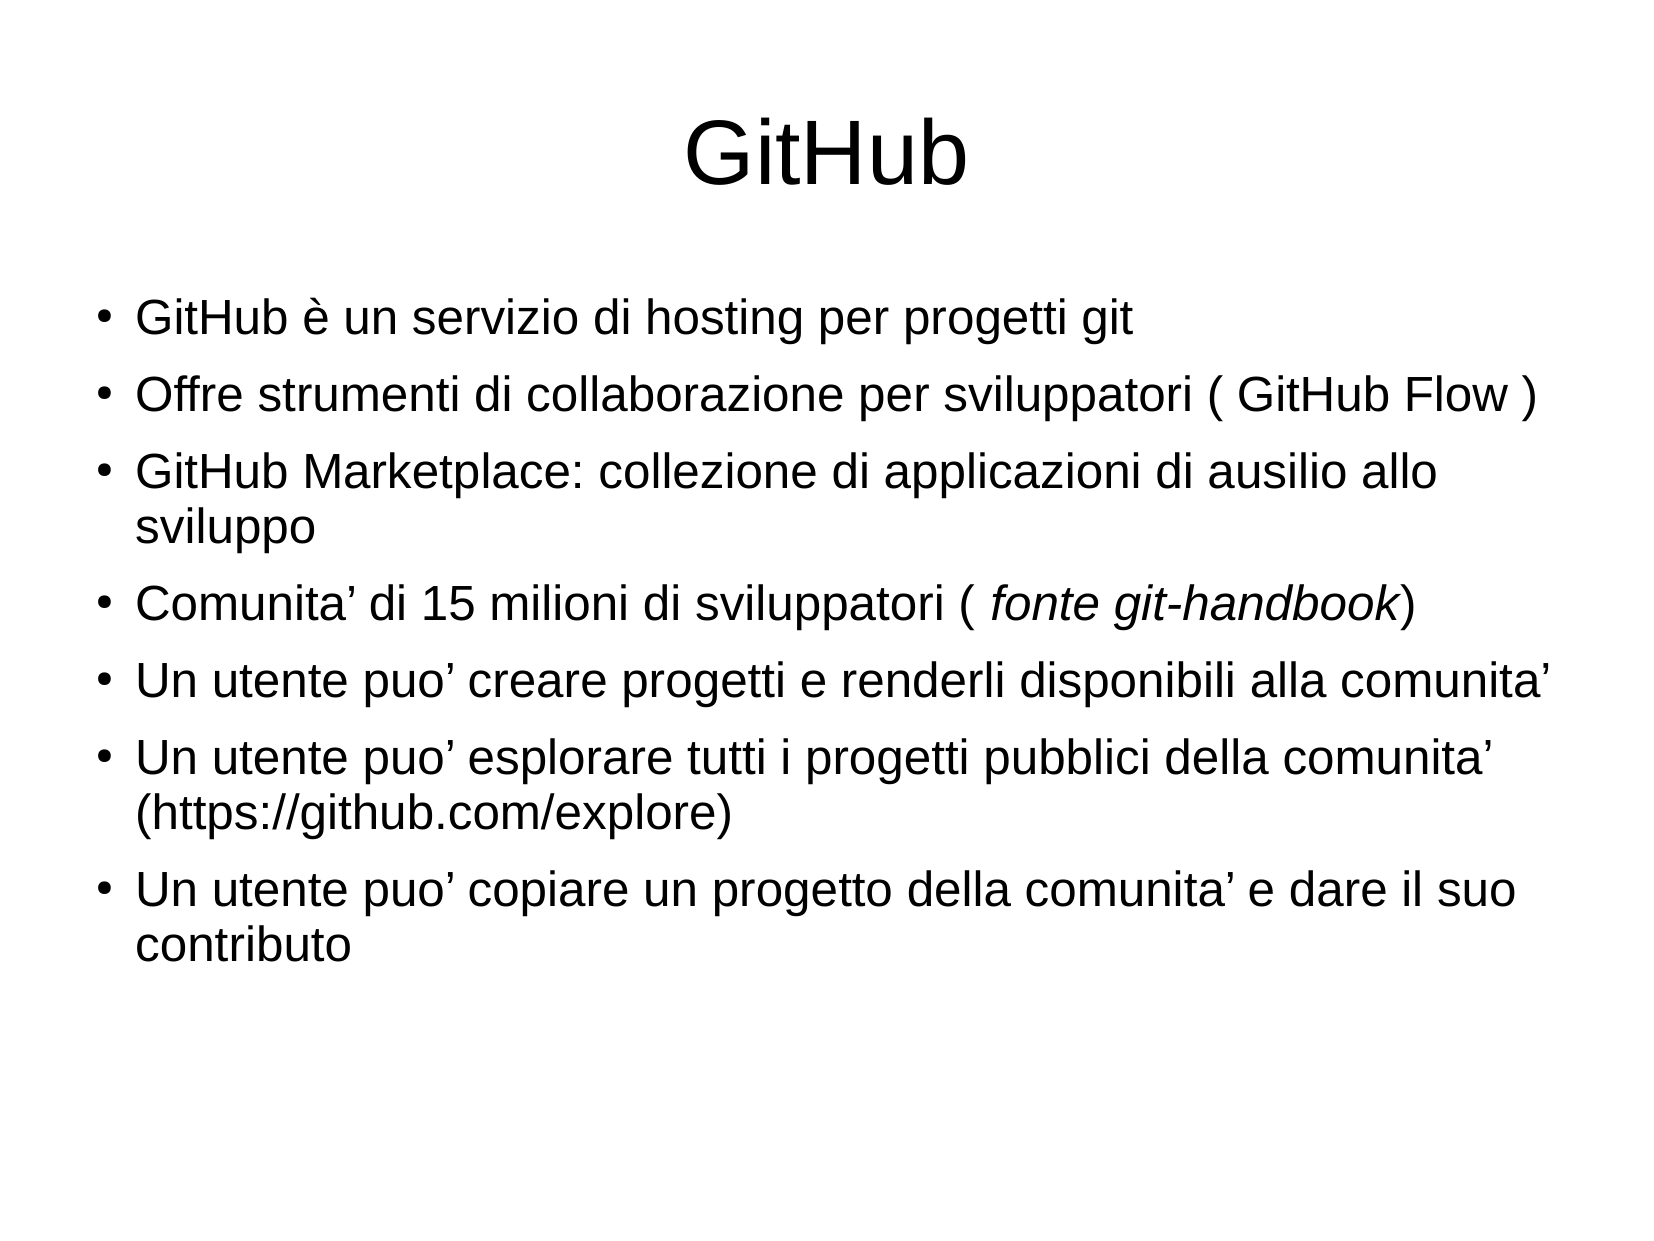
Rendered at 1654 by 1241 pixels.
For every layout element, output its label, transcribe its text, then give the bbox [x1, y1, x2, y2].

list GitHub è un servizio di hosting per progetti git Offre strumenti di collaborazione per sviluppatori ( GitHub Flow ) GitHub Marketplace: collezione di applicazioni di ausilio allo sviluppo Comunita’ di 15 milioni di sviluppatori ( fonte git-handbook) Un utente puo’ creare progetti e renderli disponibili alla comunita’ Un utente puo’ esplorare tutti i progetti pubblici della comunita’ (https://github.com/explore) Un utente puo’ copiare un progetto della comunita’ e dare il suo contributo [82, 290, 1571, 1010]
title GitHub [82, 49, 1571, 257]
